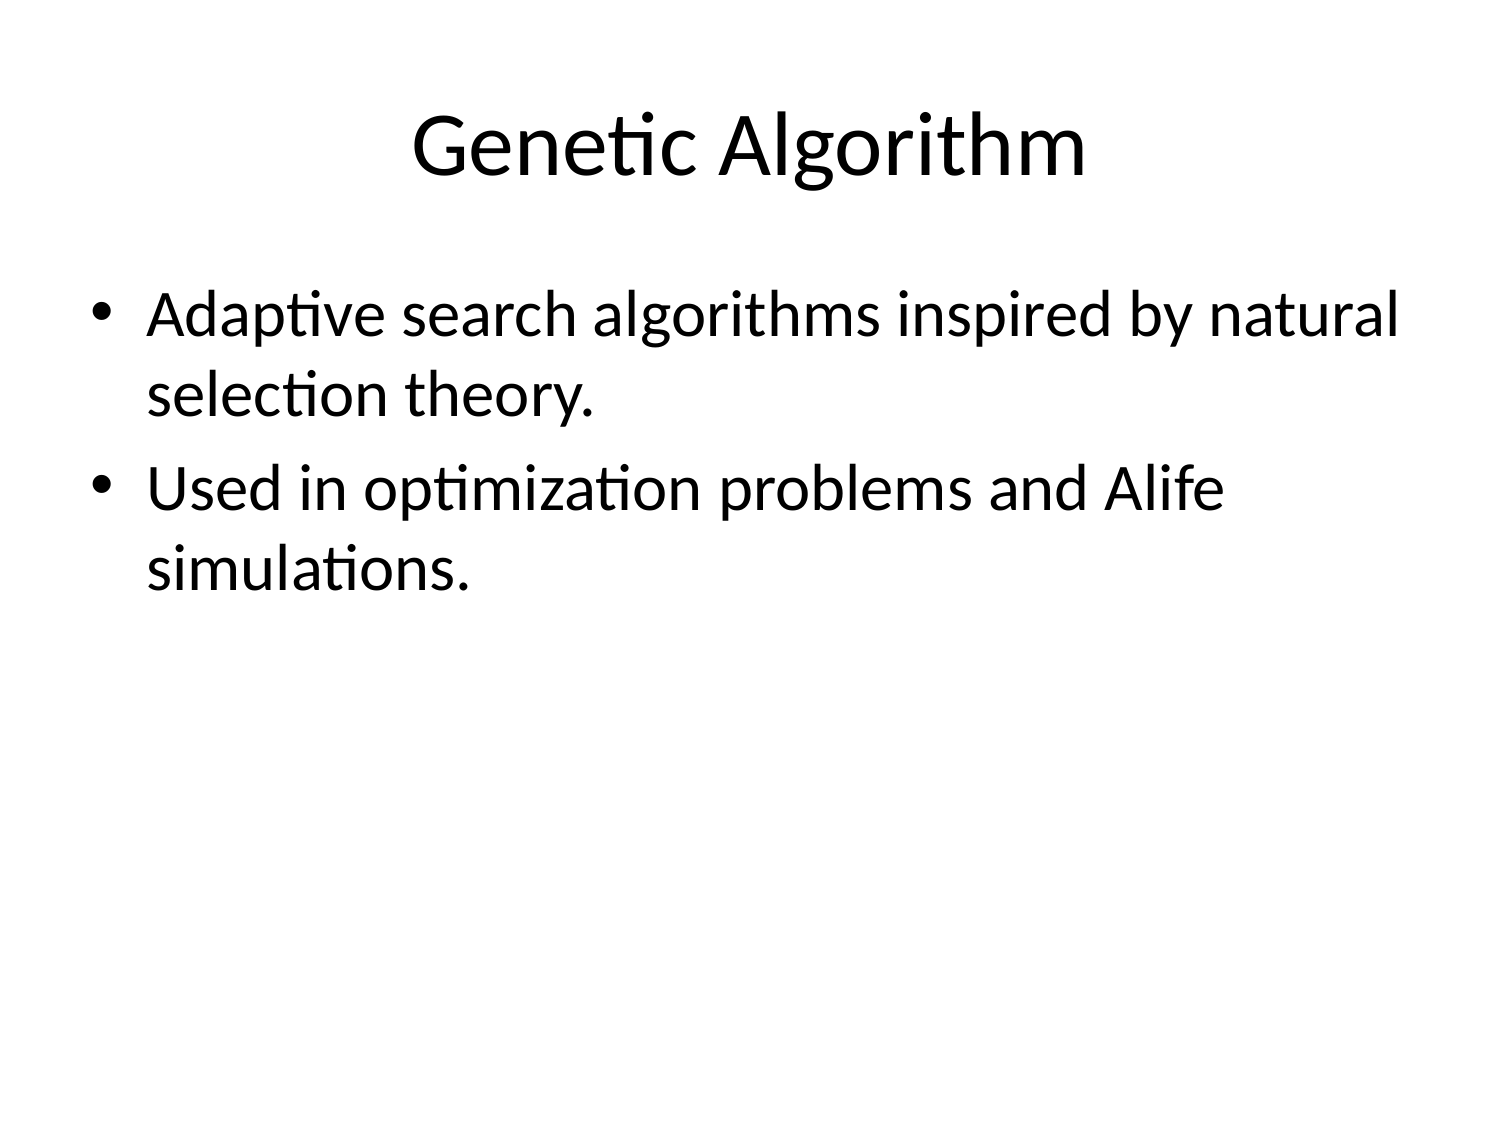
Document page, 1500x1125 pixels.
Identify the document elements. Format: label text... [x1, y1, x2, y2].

title Genetic Algorithm [75, 45, 1425, 233]
list Adaptive search algorithms inspired by natural selection theory. Used in optimization problems and Alife simulations. [75, 262, 1425, 1005]
